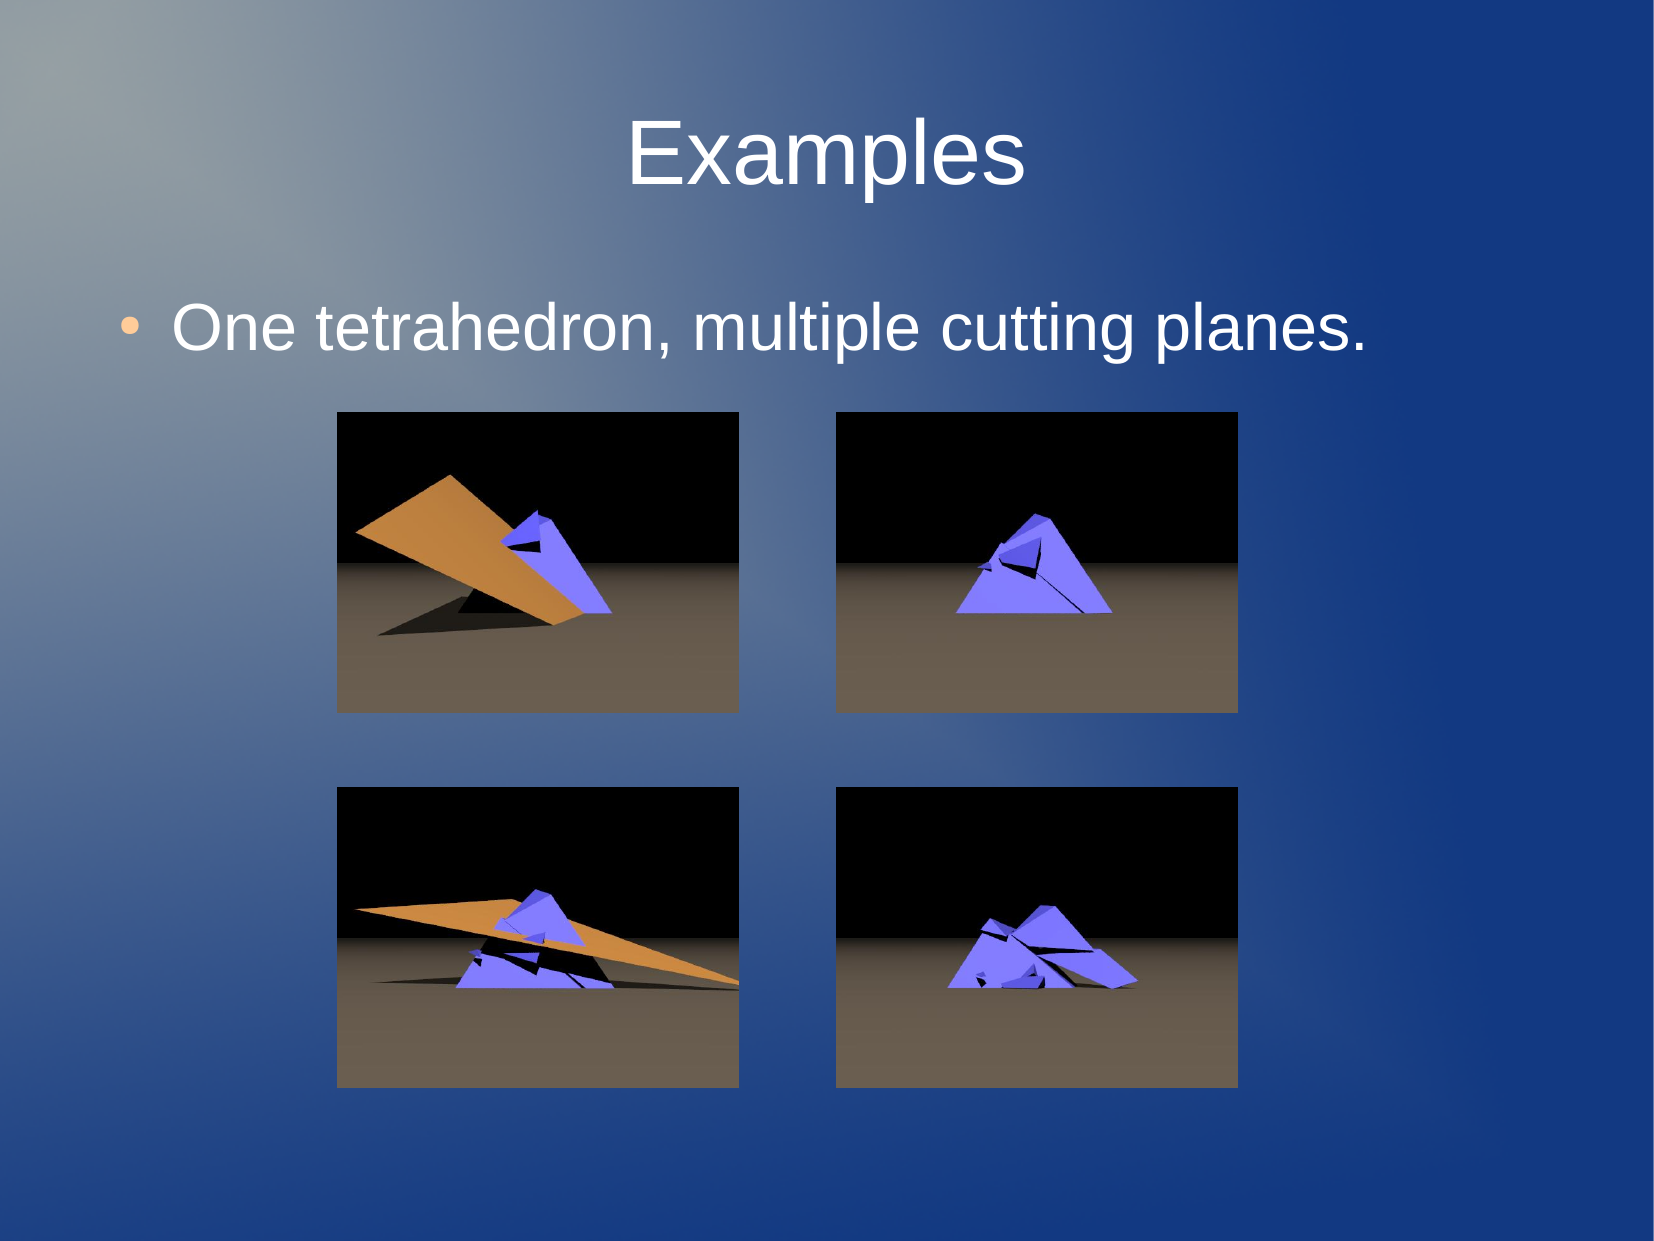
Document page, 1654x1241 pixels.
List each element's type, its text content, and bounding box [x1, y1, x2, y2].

title Examples [82, 56, 1571, 250]
picture [0, 0, 1654, 1241]
list One tetrahedron, multiple cutting planes. [82, 290, 1571, 1094]
